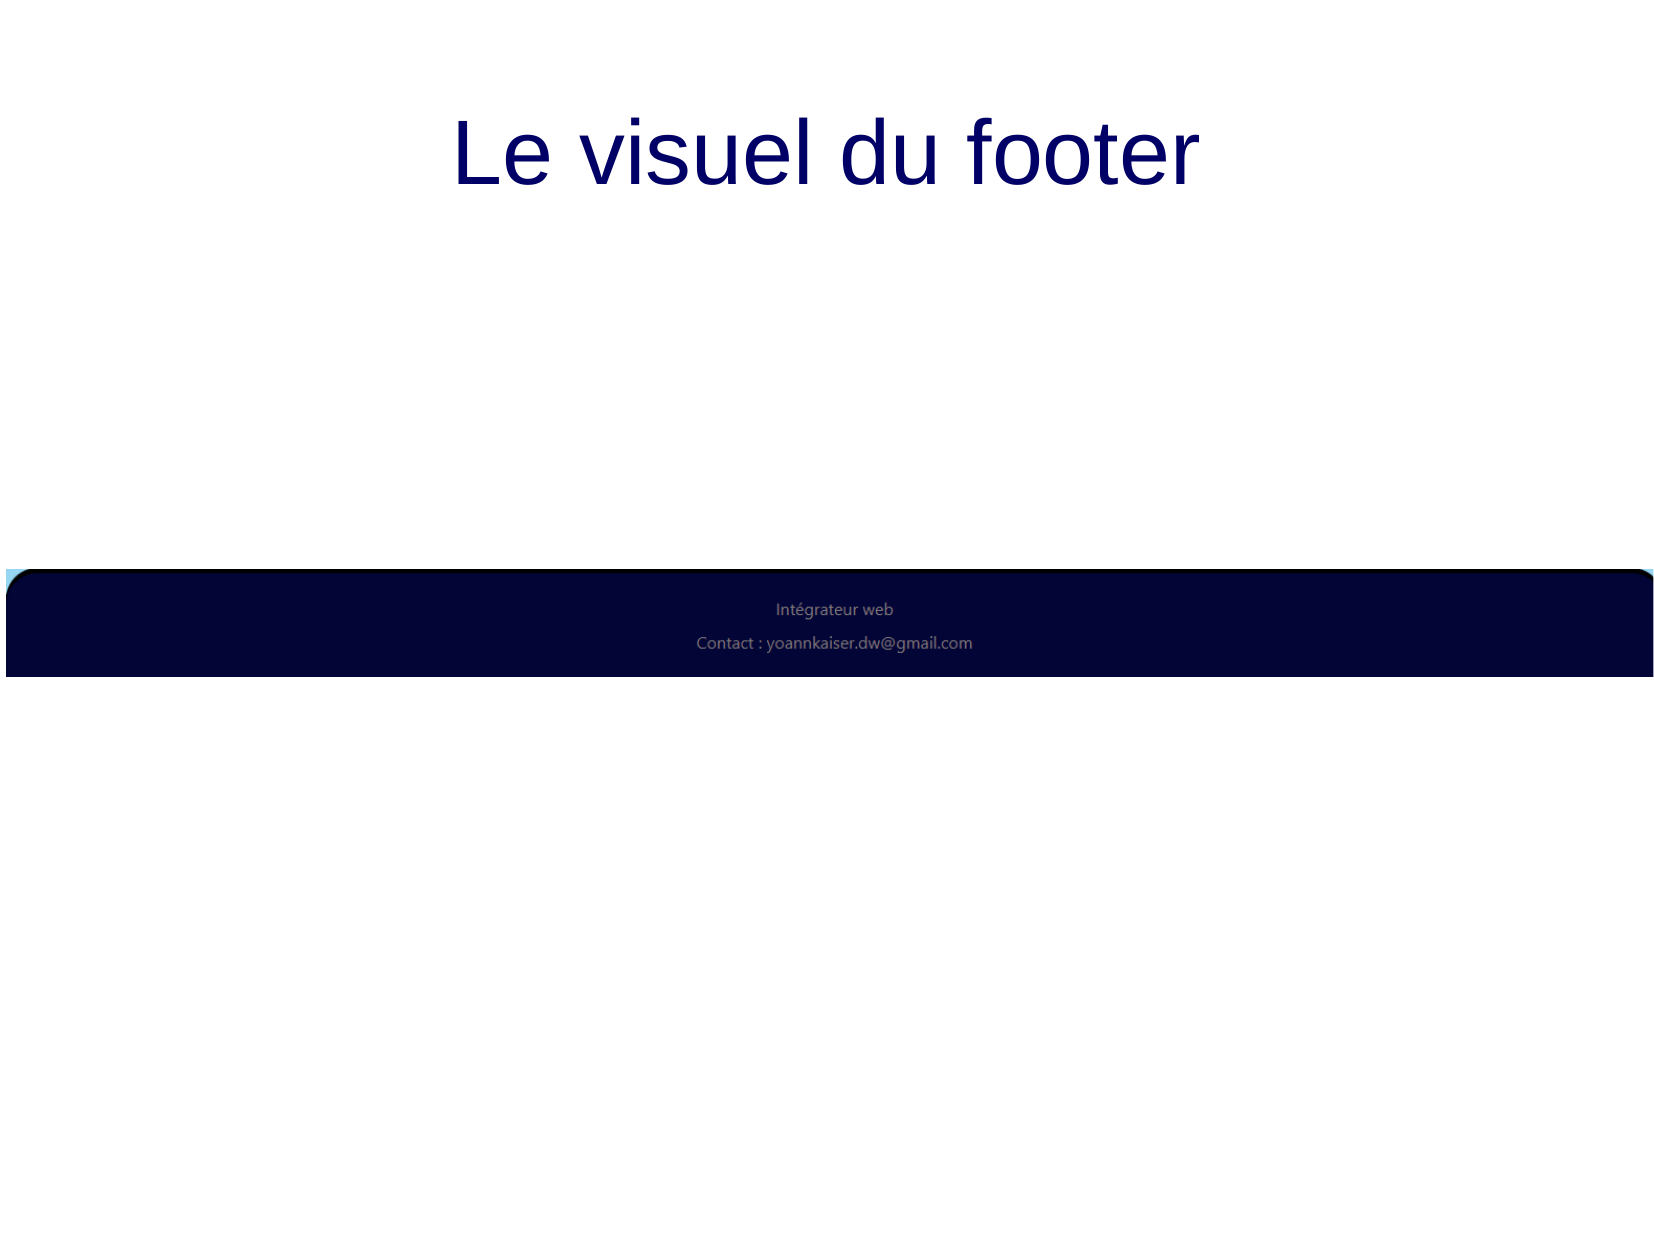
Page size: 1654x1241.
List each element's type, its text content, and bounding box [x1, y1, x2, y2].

title Le visuel du footer [82, 49, 1571, 257]
picture [6, 569, 1654, 677]
